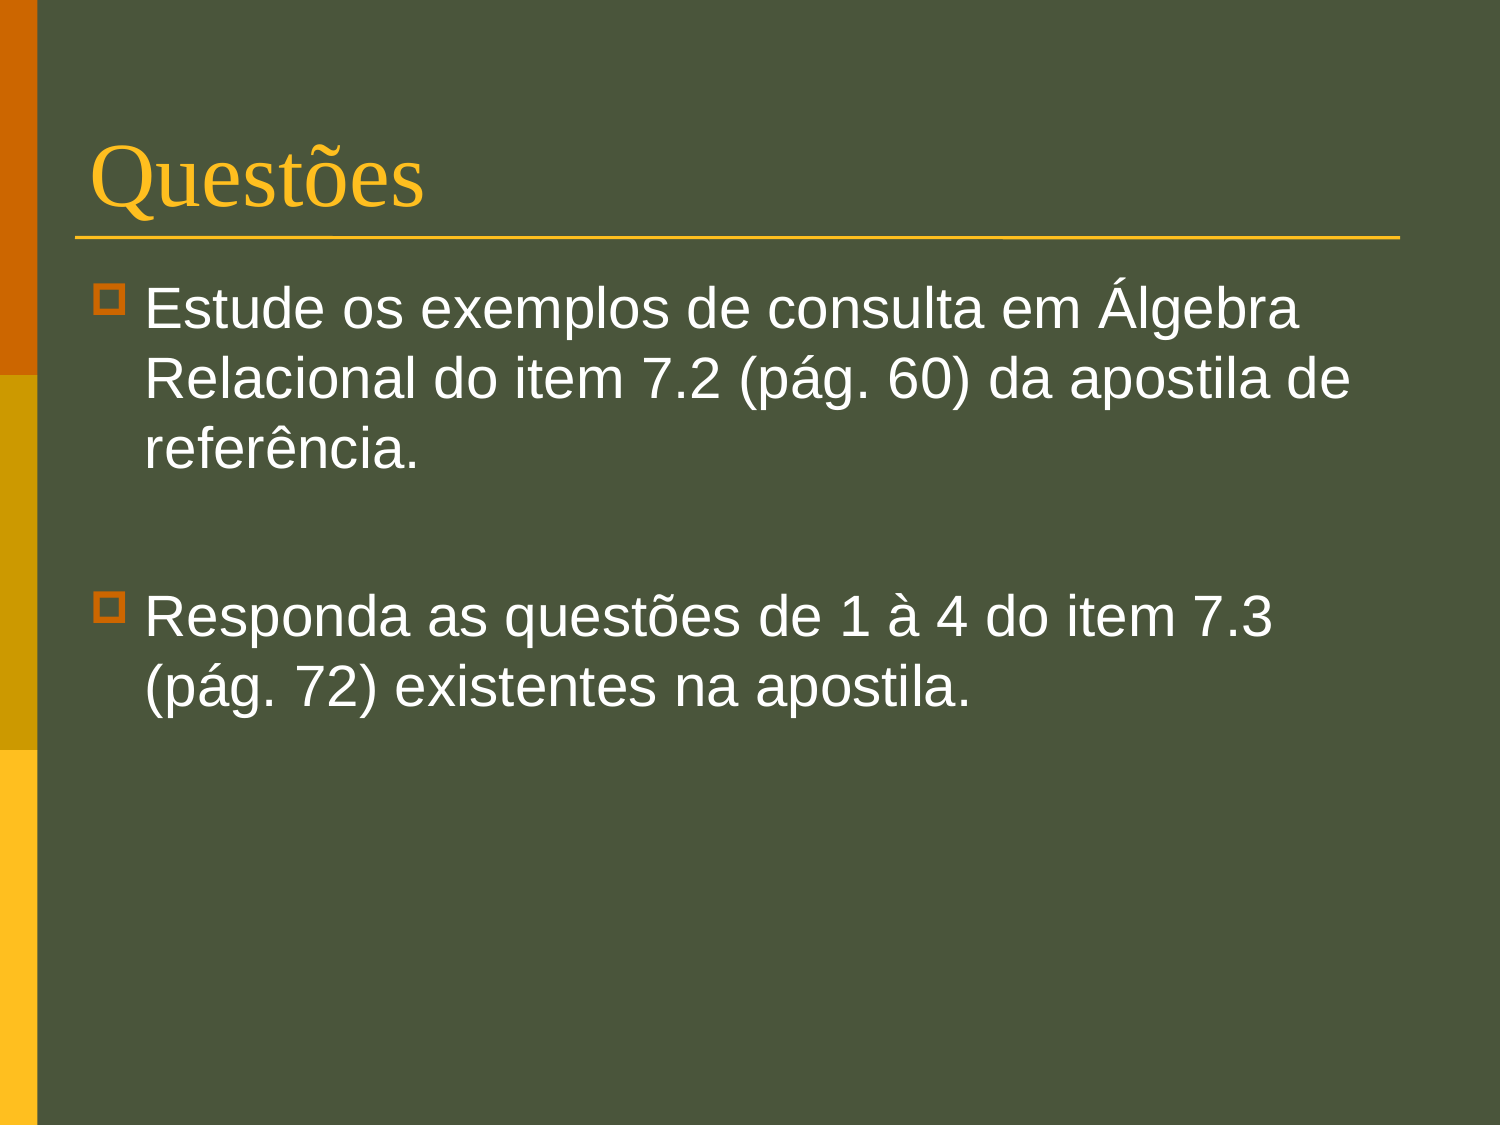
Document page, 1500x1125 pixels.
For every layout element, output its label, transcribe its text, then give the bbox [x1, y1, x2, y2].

title Questões [75, 45, 1426, 233]
list Estude os exemplos de consulta em Álgebra Relacional do item 7.2 (pág. 60) da apostila de referência. Responda as questões de 1 à 4 do item 7.3 (pág. 72) existentes na apostila. [75, 262, 1426, 1006]
